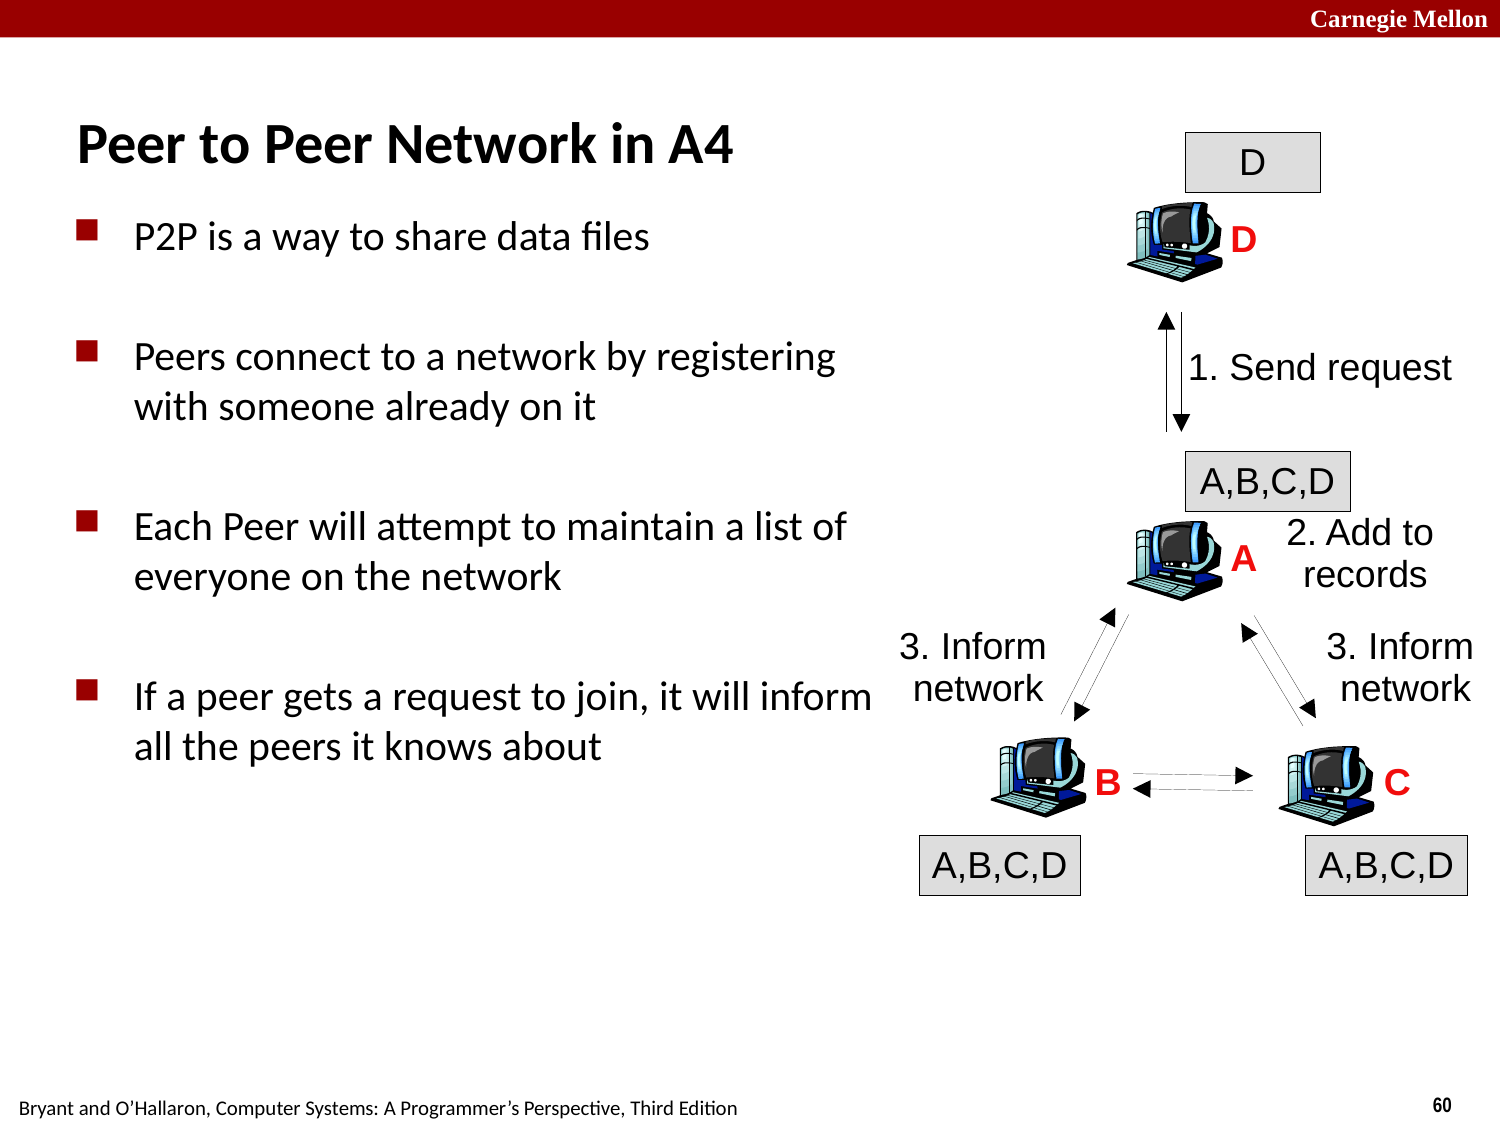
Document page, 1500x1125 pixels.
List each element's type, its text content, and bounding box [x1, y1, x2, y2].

text_box B [1070, 744, 1146, 820]
text_box C [1359, 744, 1436, 820]
text_box 3. Inform network [895, 645, 1061, 691]
text_box D [1206, 201, 1282, 277]
chart [1278, 745, 1376, 827]
text_box A [1206, 520, 1277, 596]
title Peer to Peer Network in A4 [62, 93, 1297, 188]
text_box A,B,C,D [919, 835, 1081, 896]
text_box 2. Add to records [1245, 530, 1486, 576]
chart [990, 736, 1088, 818]
list P2P is a way to share data files Peers connect to a network by registering with someone already on it Each Peer will attempt to maintain a list of everyone on the network If a peer gets a request to join, it will inform all the peers it knows about [62, 201, 916, 886]
text_box 1. Send request [1200, 345, 1441, 390]
text_box A [1240, 549, 1245, 560]
chart [1126, 520, 1225, 602]
text_box A,B,C,D [1185, 451, 1351, 512]
chart [1126, 201, 1225, 283]
text_box D [1185, 132, 1321, 193]
text_box A,B,C,D [1305, 835, 1468, 896]
text_box 3. Inform network [1323, 645, 1489, 691]
